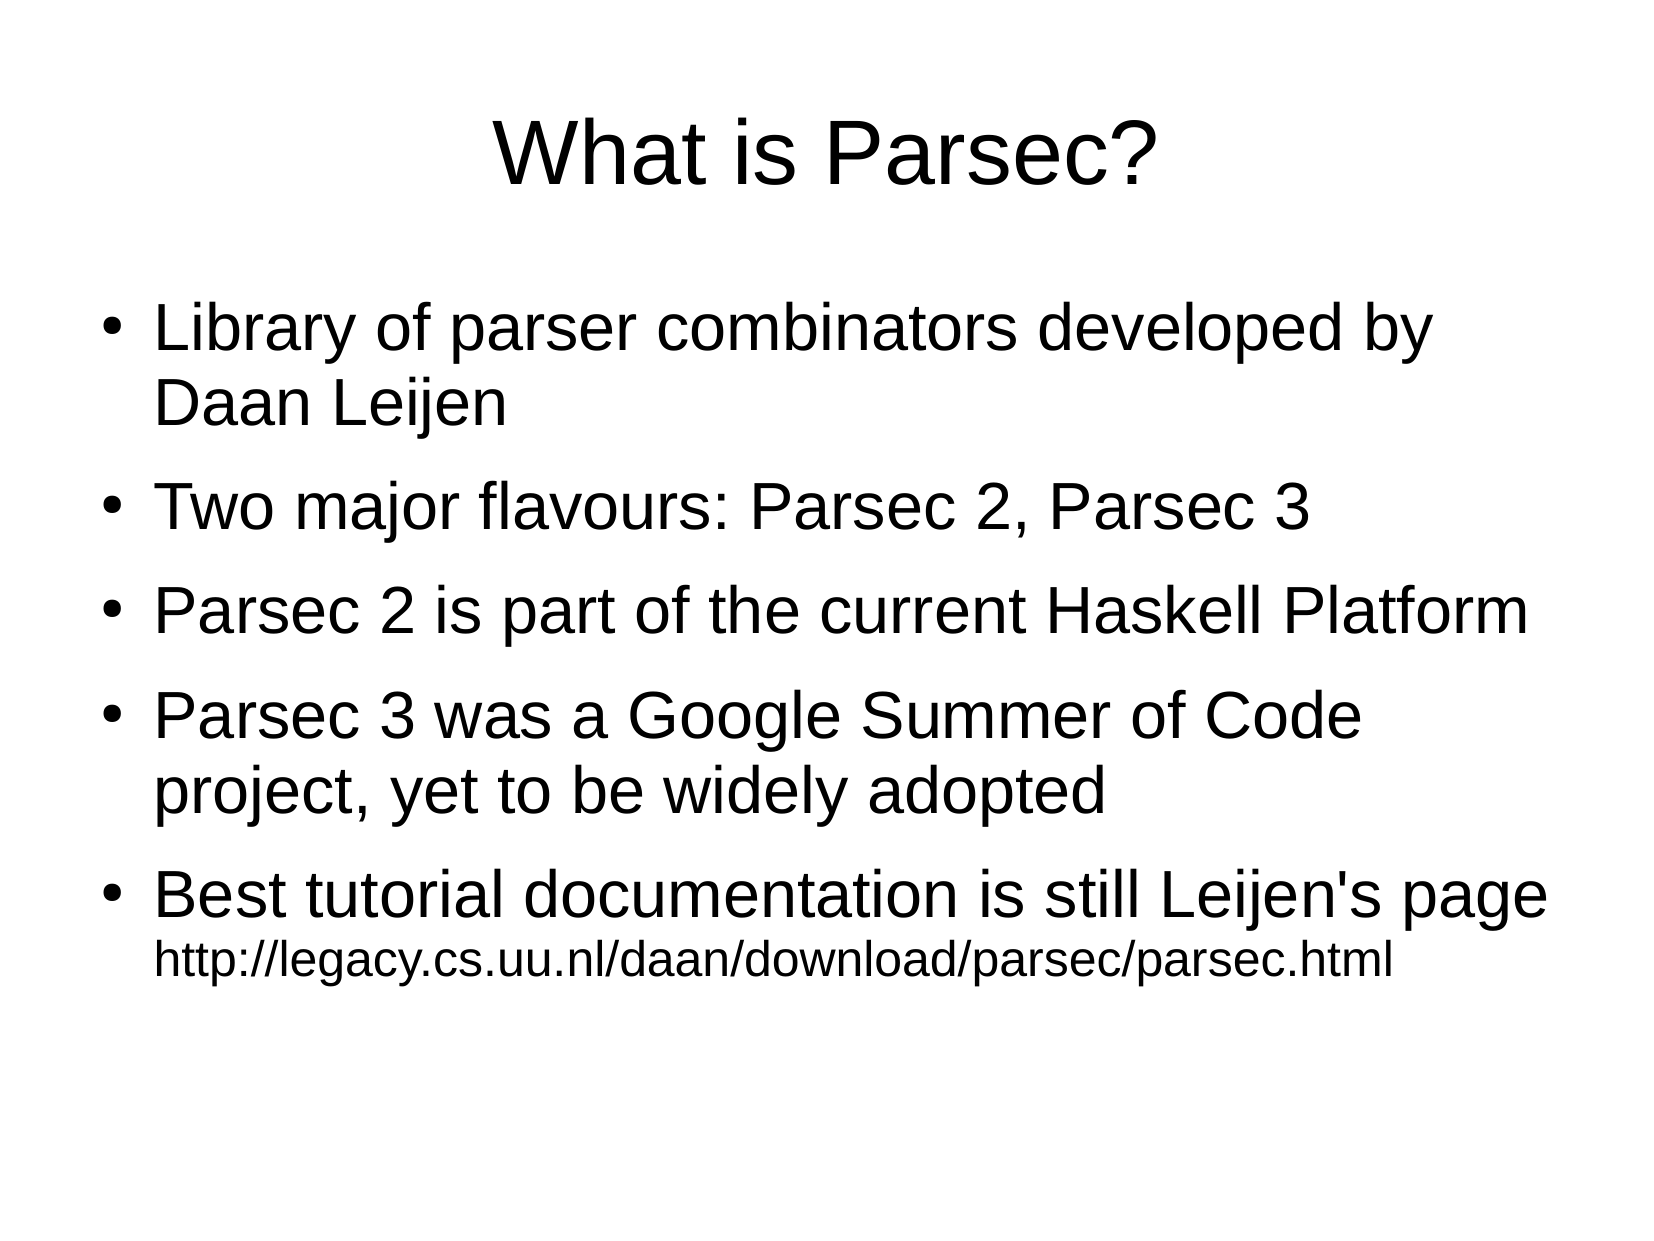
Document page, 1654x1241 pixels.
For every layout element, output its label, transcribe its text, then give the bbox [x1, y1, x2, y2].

title What is Parsec? [82, 56, 1571, 250]
list Library of parser combinators developed by Daan Leijen Two major flavours: Parsec 2, Parsec 3 Parsec 2 is part of the current Haskell Platform Parsec 3 was a Google Summer of Code project, yet to be widely adopted Best tutorial documentation is still Leijen's page http://legacy.cs.uu.nl/daan/download/parsec/parsec.html [82, 290, 1571, 1109]
